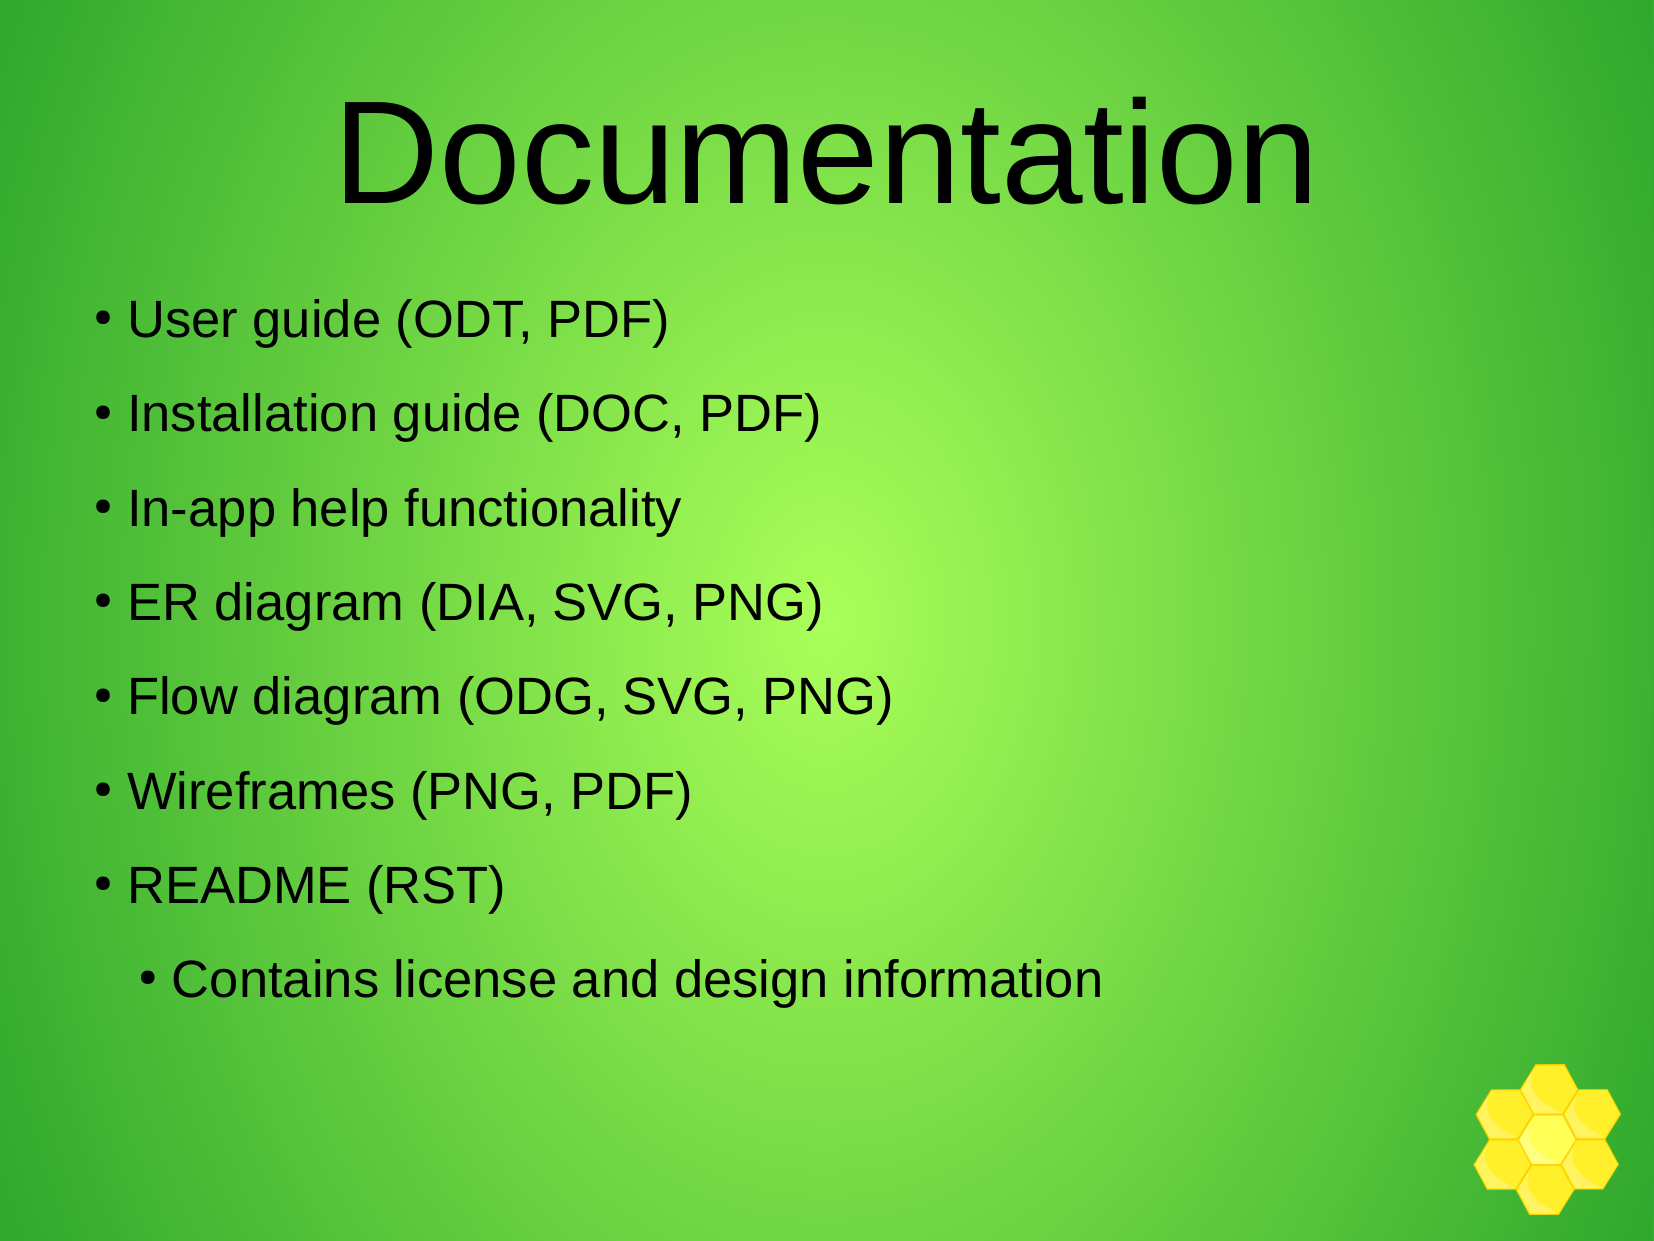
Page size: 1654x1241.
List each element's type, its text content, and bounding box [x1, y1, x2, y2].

picture [1473, 1064, 1621, 1216]
list User guide (ODT, PDF) Installation guide (DOC, PDF) In-app help functionality ER diagram (DIA, SVG, PNG) Flow diagram (ODG, SVG, PNG) Wireframes (PNG, PDF) README (RST) Contains license and design information [82, 290, 1571, 1010]
title Documentation [82, 49, 1571, 257]
